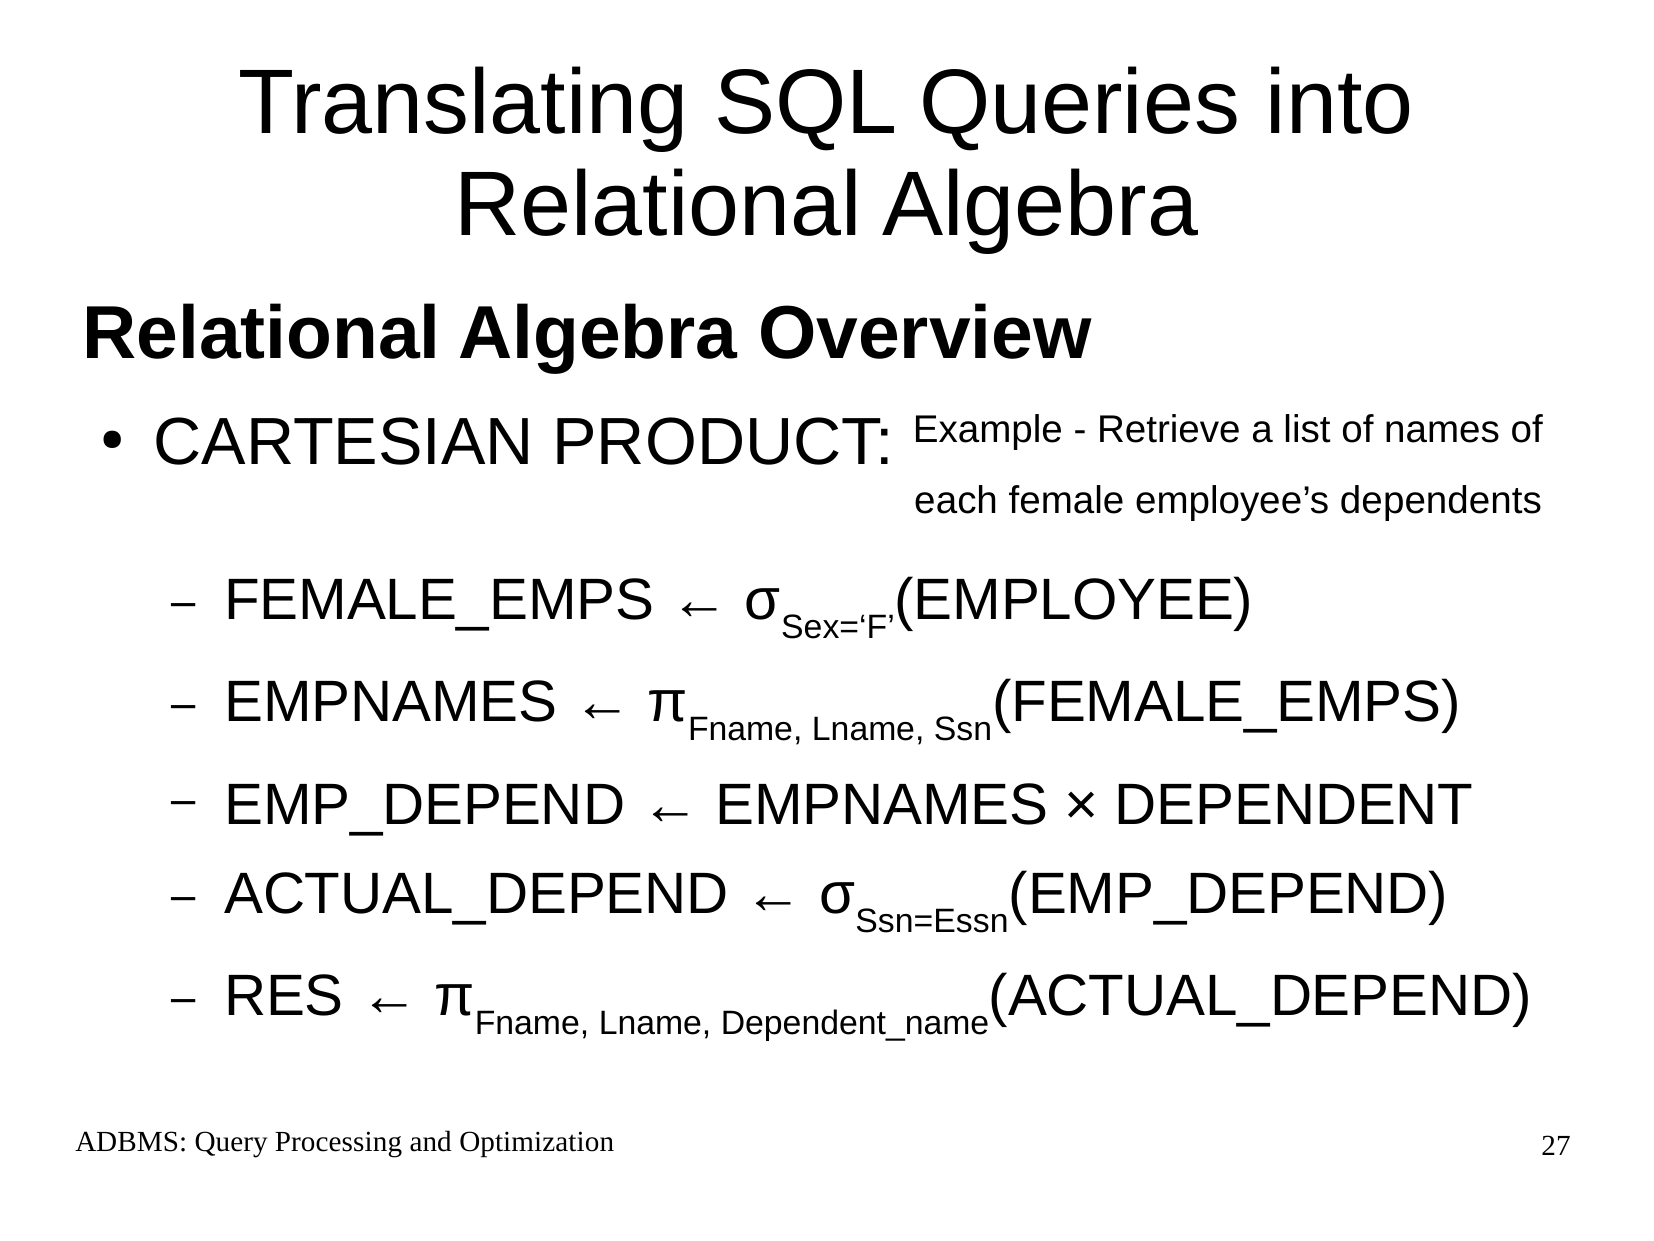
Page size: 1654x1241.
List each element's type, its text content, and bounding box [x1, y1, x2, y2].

list Relational Algebra Overview CARTESIAN PRODUCT: Example - Retrieve a list of names of each female employee’s dependents FEMALE_EMPS ← σSex=‘F’(EMPLOYEE) EMPNAMES ← πFname, Lname, Ssn(FEMALE_EMPS) EMP_DEPEND ← EMPNAMES × DEPENDENT ACTUAL_DEPEND ← σSsn=Essn(EMP_DEPEND) RES ← πFname, Lname, Dependent_name(ACTUAL_DEPEND) [82, 290, 1591, 1156]
title Translating SQL Queries into Relational Algebra [82, 49, 1571, 257]
